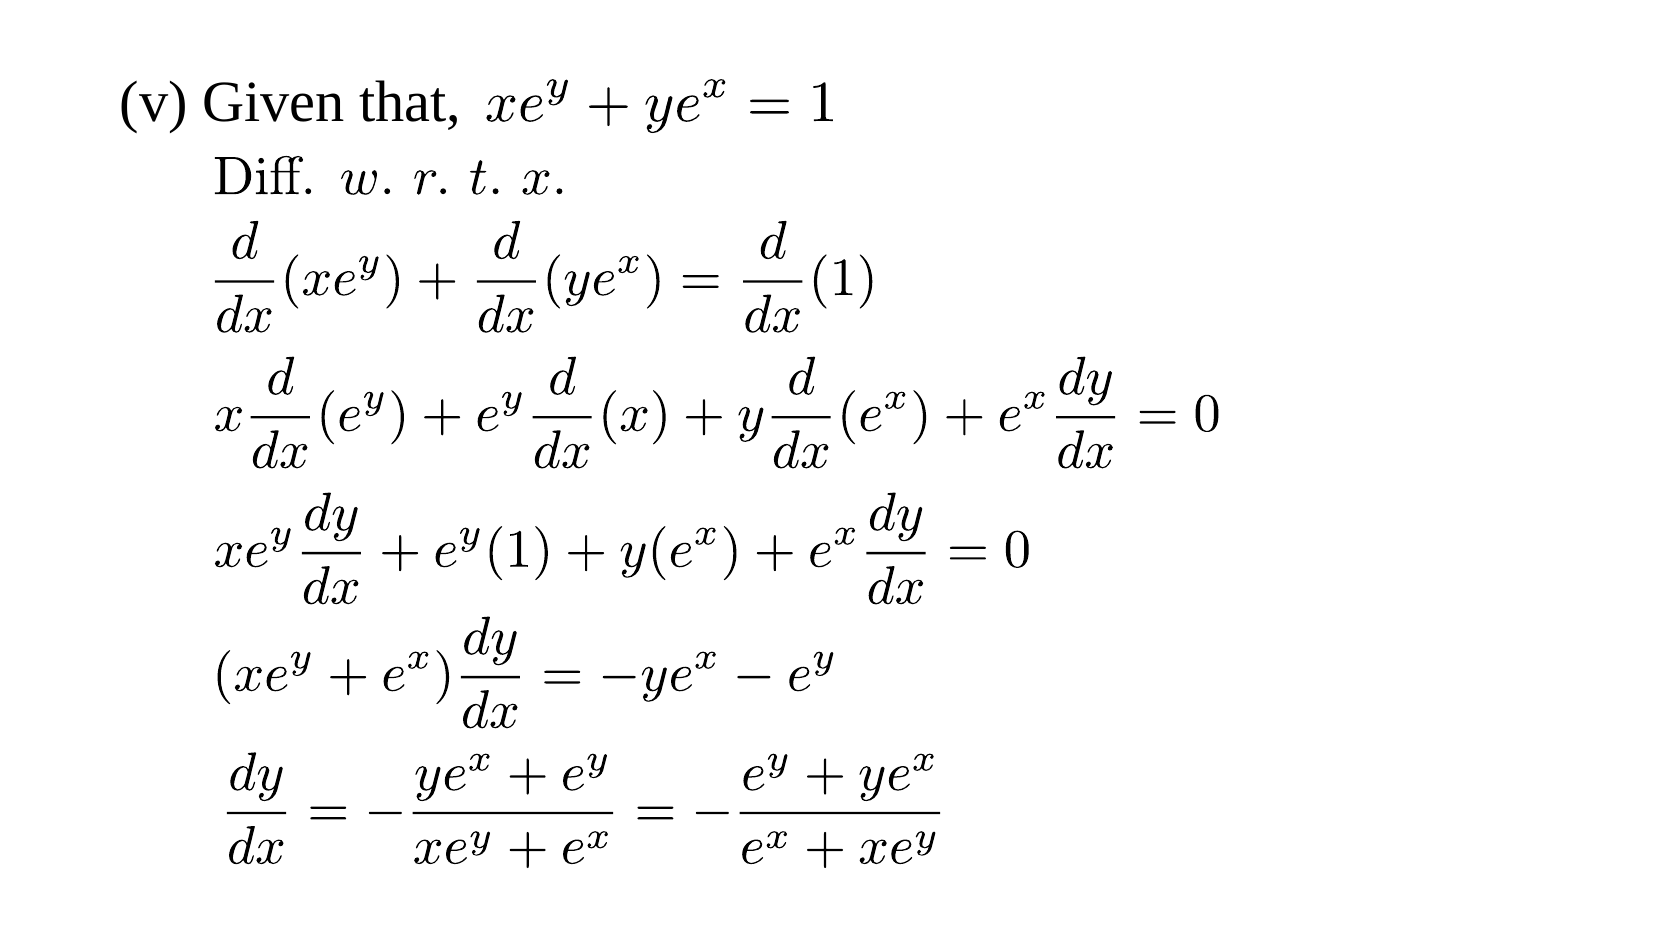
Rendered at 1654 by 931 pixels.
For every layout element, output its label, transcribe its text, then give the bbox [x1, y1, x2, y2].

text_box [214, 492, 1029, 605]
text_box [215, 356, 1219, 469]
text_box [226, 752, 941, 869]
text_box [214, 220, 873, 333]
text_box [214, 616, 834, 729]
text_box [214, 155, 563, 195]
title (v) Given that, [47, 37, 1607, 886]
text_box [486, 79, 833, 134]
